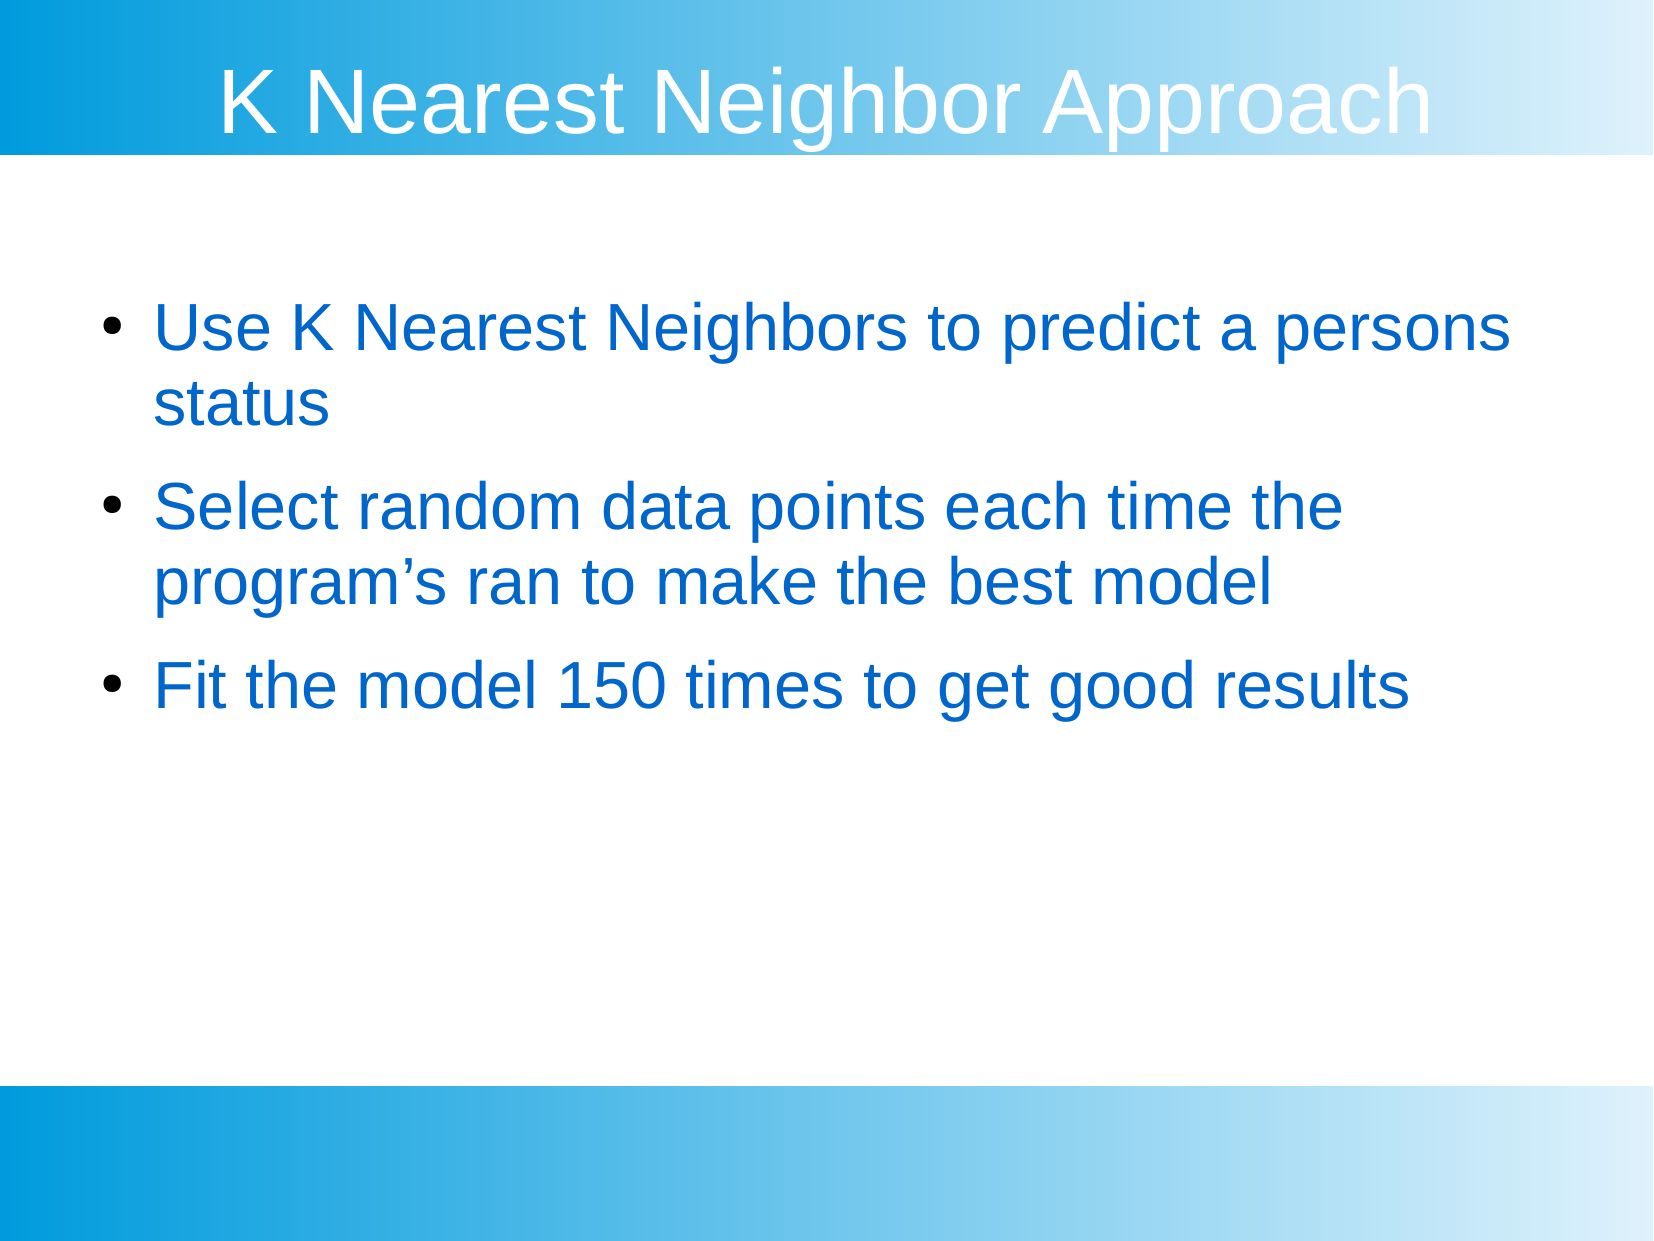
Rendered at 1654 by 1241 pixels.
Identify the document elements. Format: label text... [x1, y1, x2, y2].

title K Nearest Neighbor Approach [82, 49, 1571, 155]
list Use K Nearest Neighbors to predict a persons status Select random data points each time the program’s ran to make the best model Fit the model 150 times to get good results [82, 290, 1571, 1010]
